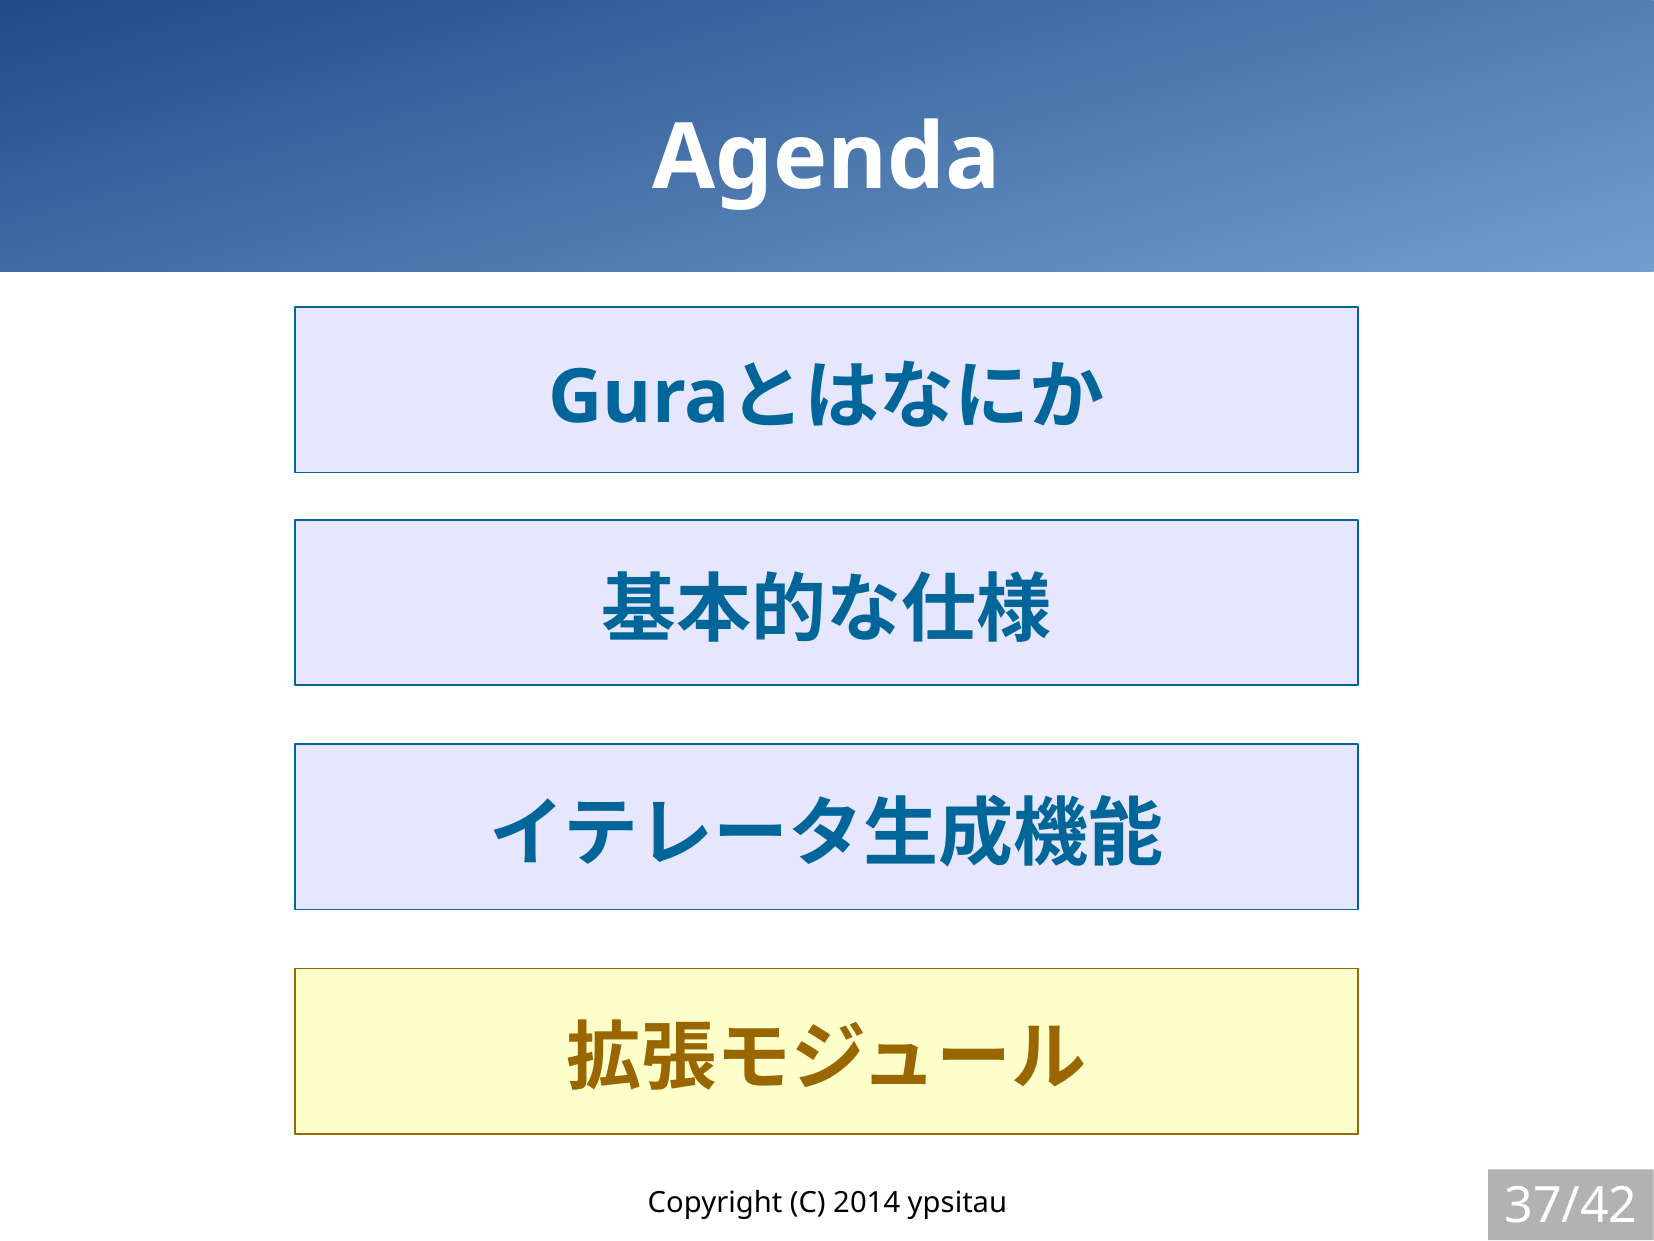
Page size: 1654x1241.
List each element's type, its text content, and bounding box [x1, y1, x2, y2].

text_box Guraとはなにか [295, 307, 1359, 473]
title Agenda [82, 49, 1571, 257]
text_box 基本的な仕様 [295, 519, 1359, 686]
text_box 拡張モジュール [295, 968, 1359, 1134]
text_box イテレータ生成機能 [295, 744, 1359, 910]
